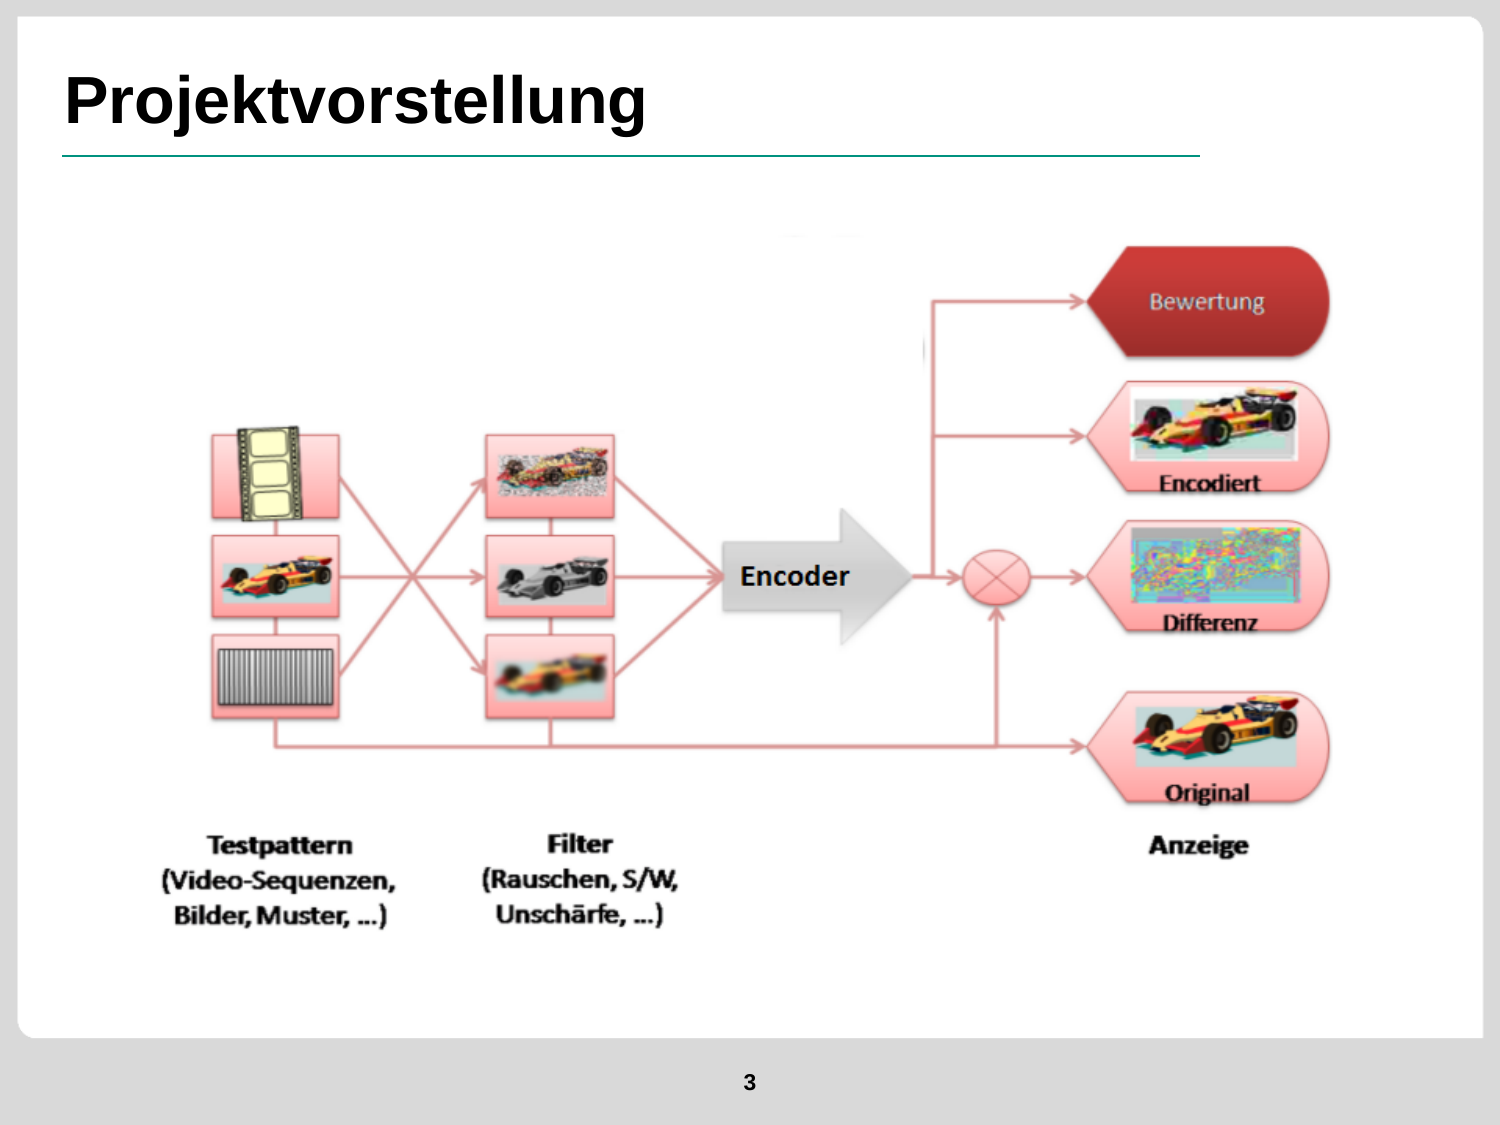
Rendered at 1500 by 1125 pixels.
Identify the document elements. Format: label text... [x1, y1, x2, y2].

title Projektvorstellung [64, 54, 1114, 147]
picture [0, 0, 1500, 1125]
